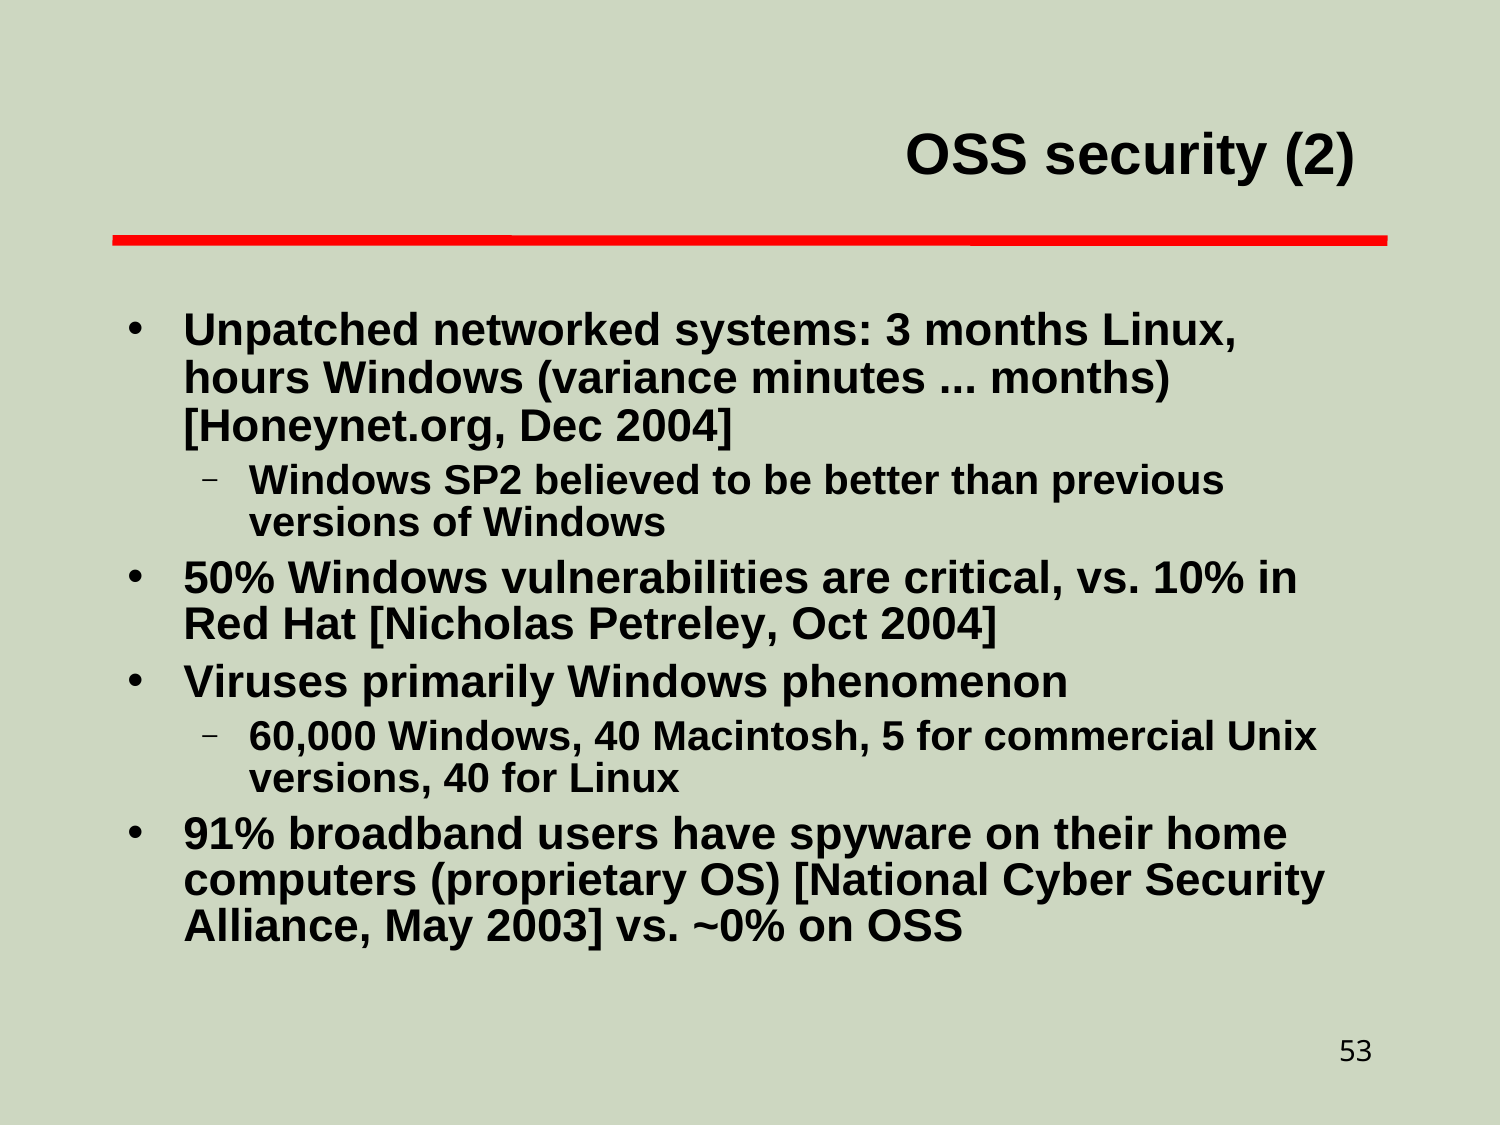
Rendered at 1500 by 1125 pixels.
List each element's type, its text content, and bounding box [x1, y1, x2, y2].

list Unpatched networked systems: 3 months Linux, hours Windows (variance minutes ... months) [Honeynet.org, Dec 2004] Windows SP2 believed to be better than previous versions of Windows 50% Windows vulnerabilities are critical, vs. 10% in Red Hat [Nicholas Petreley, Oct 2004] Viruses primarily Windows phenomenon 60,000 Windows, 40 Macintosh, 5 for commercial Unix versions, 40 for Linux 91% broadband users have spyware on their home computers (proprietary OS) [National Cyber Security Alliance, May 2003] vs. ~0% on OSS [112, 299, 1388, 1000]
title OSS security (2) [337, 85, 1388, 224]
